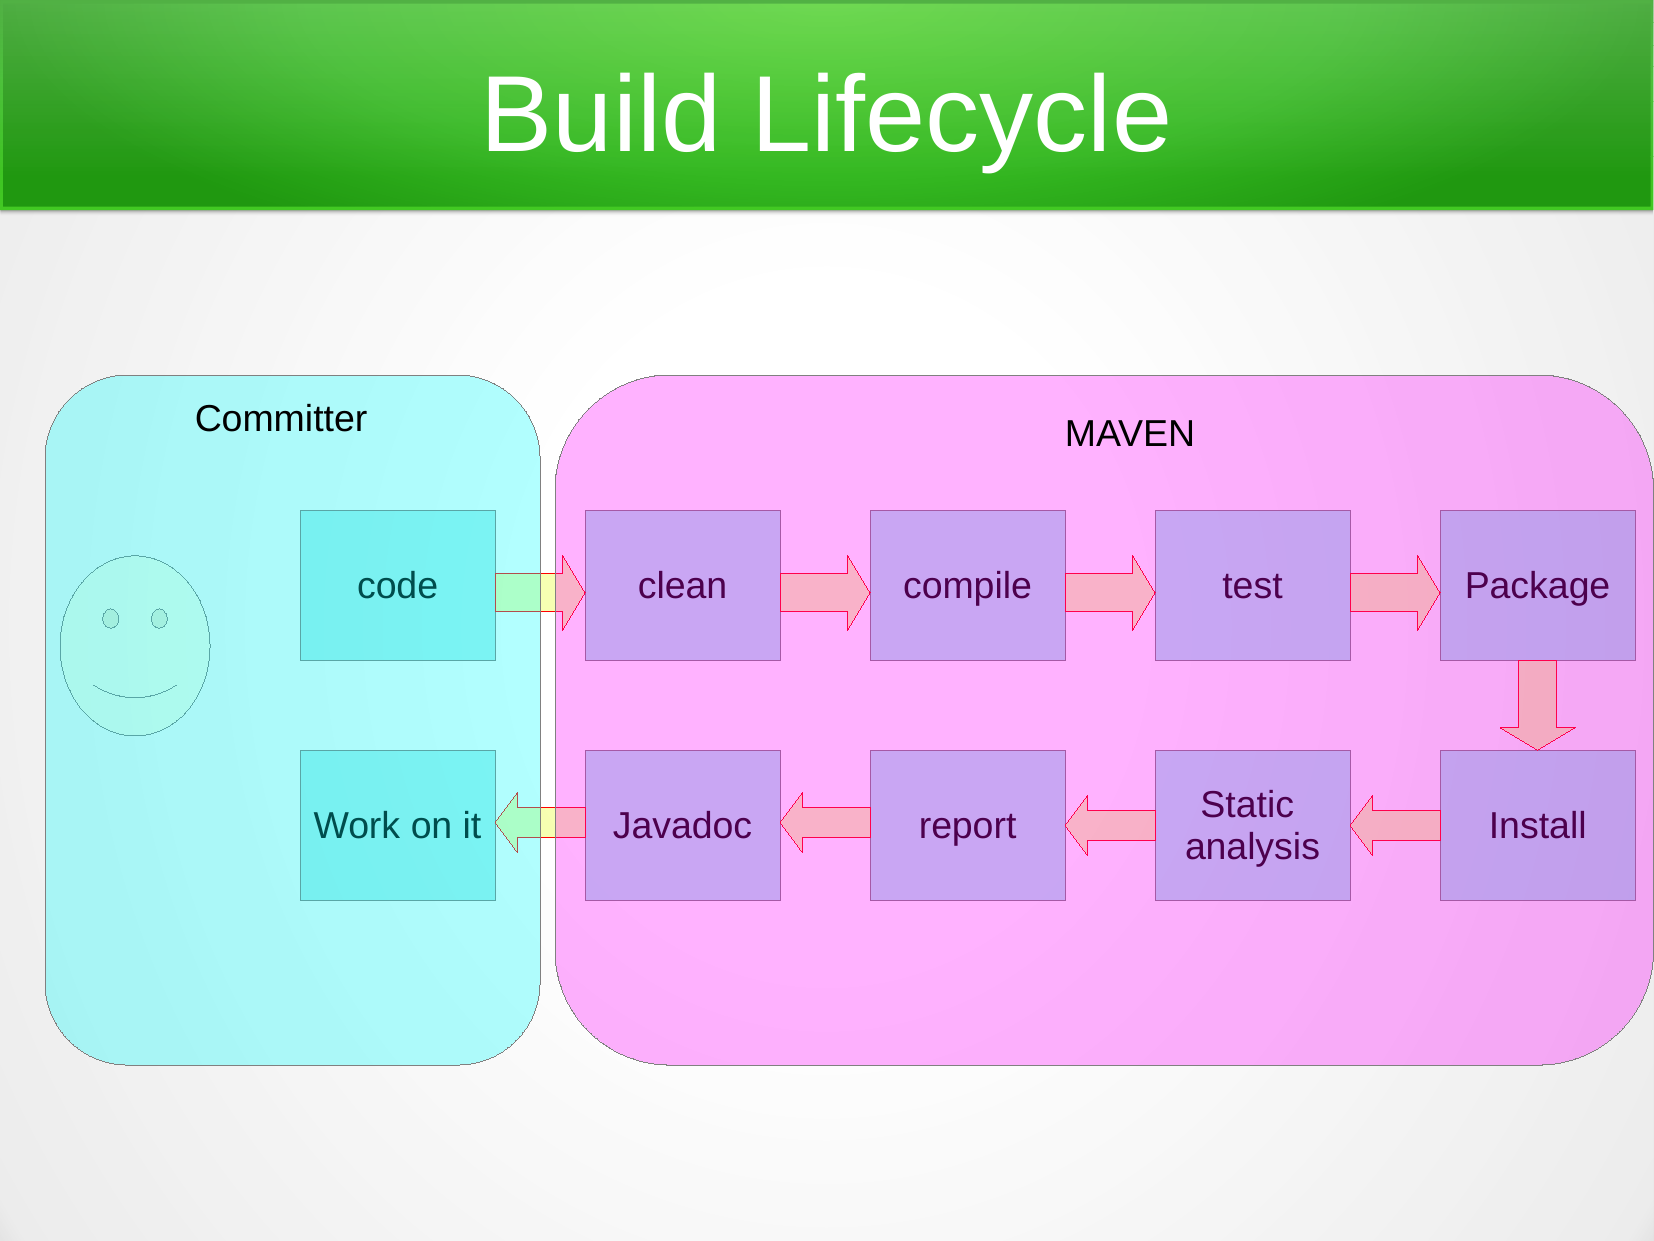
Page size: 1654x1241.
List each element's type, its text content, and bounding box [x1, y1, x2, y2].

text_box [45, 375, 1654, 1066]
title Build Lifecycle [82, 49, 1571, 179]
text_box MAVEN [1050, 405, 1216, 462]
text_box Committer [180, 390, 391, 447]
